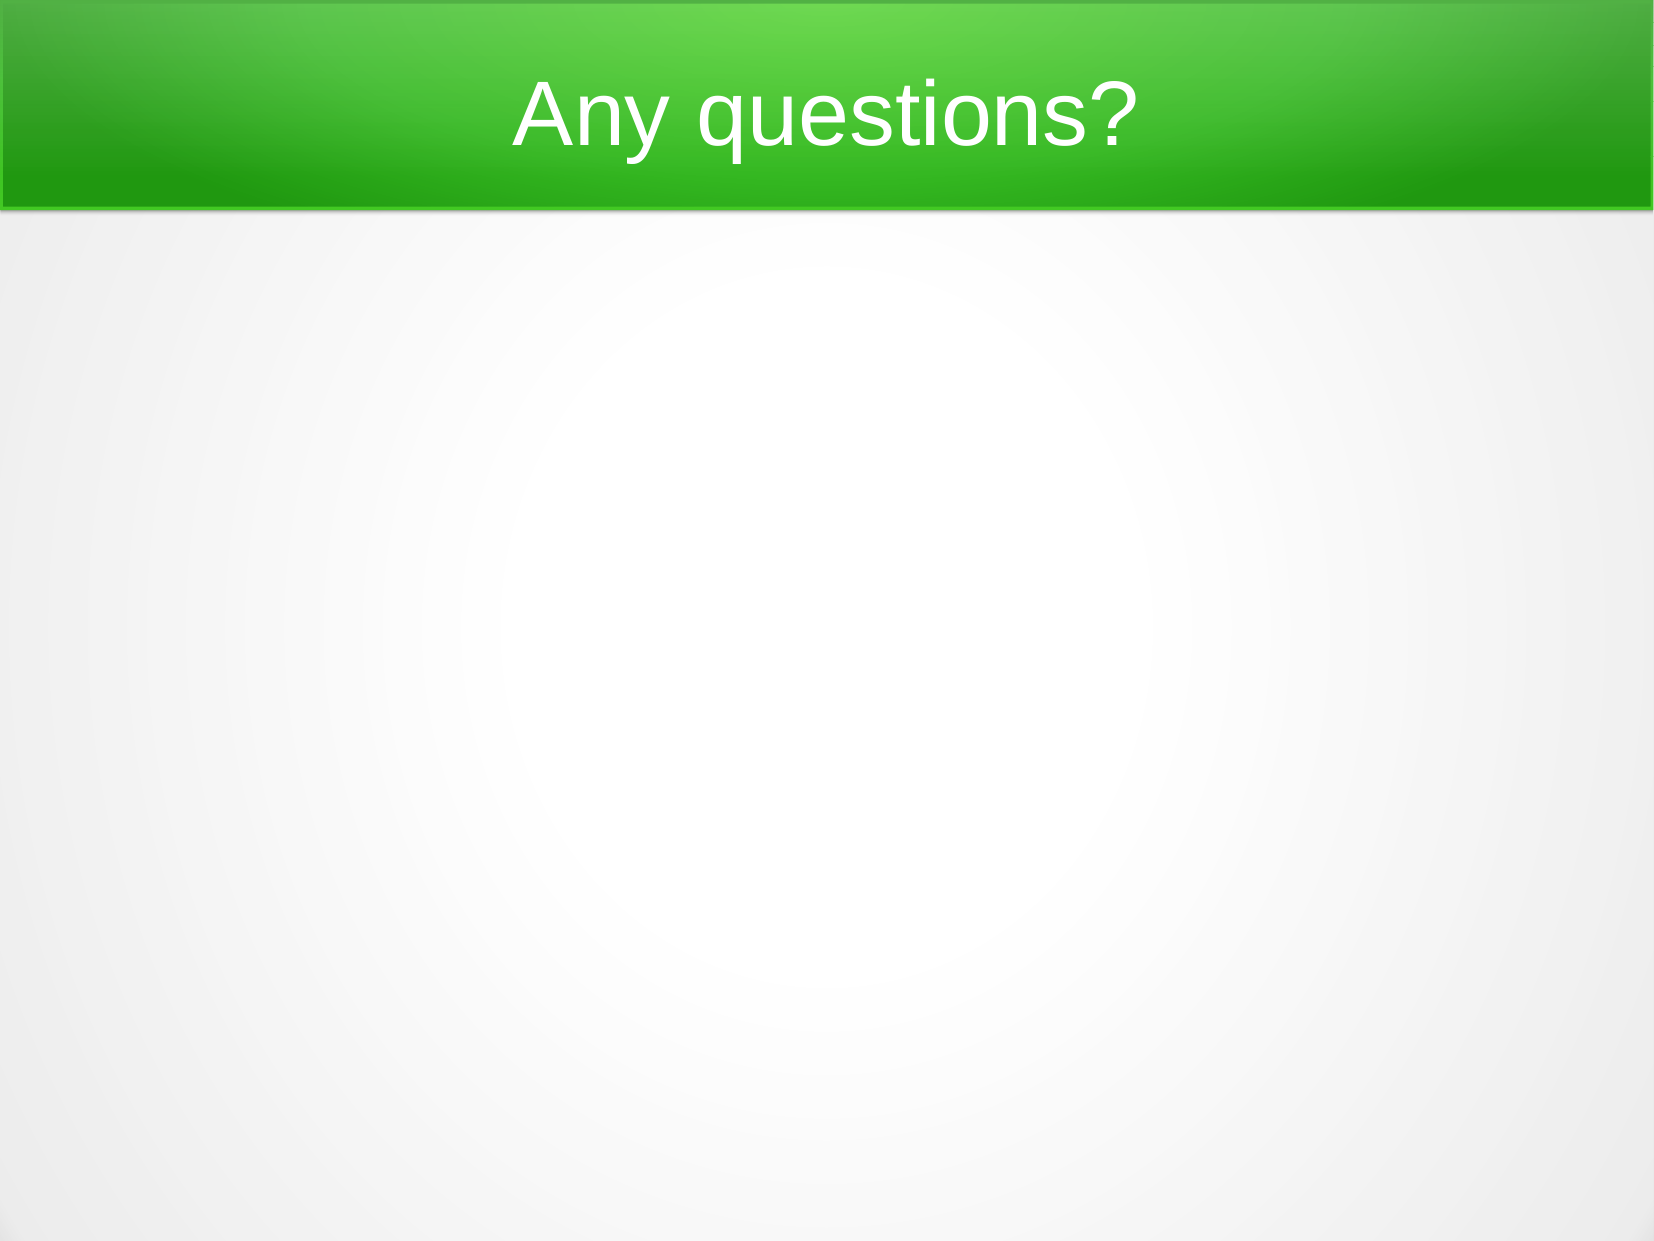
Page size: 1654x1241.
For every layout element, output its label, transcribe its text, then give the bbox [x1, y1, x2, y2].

title Any questions? [82, 49, 1571, 179]
